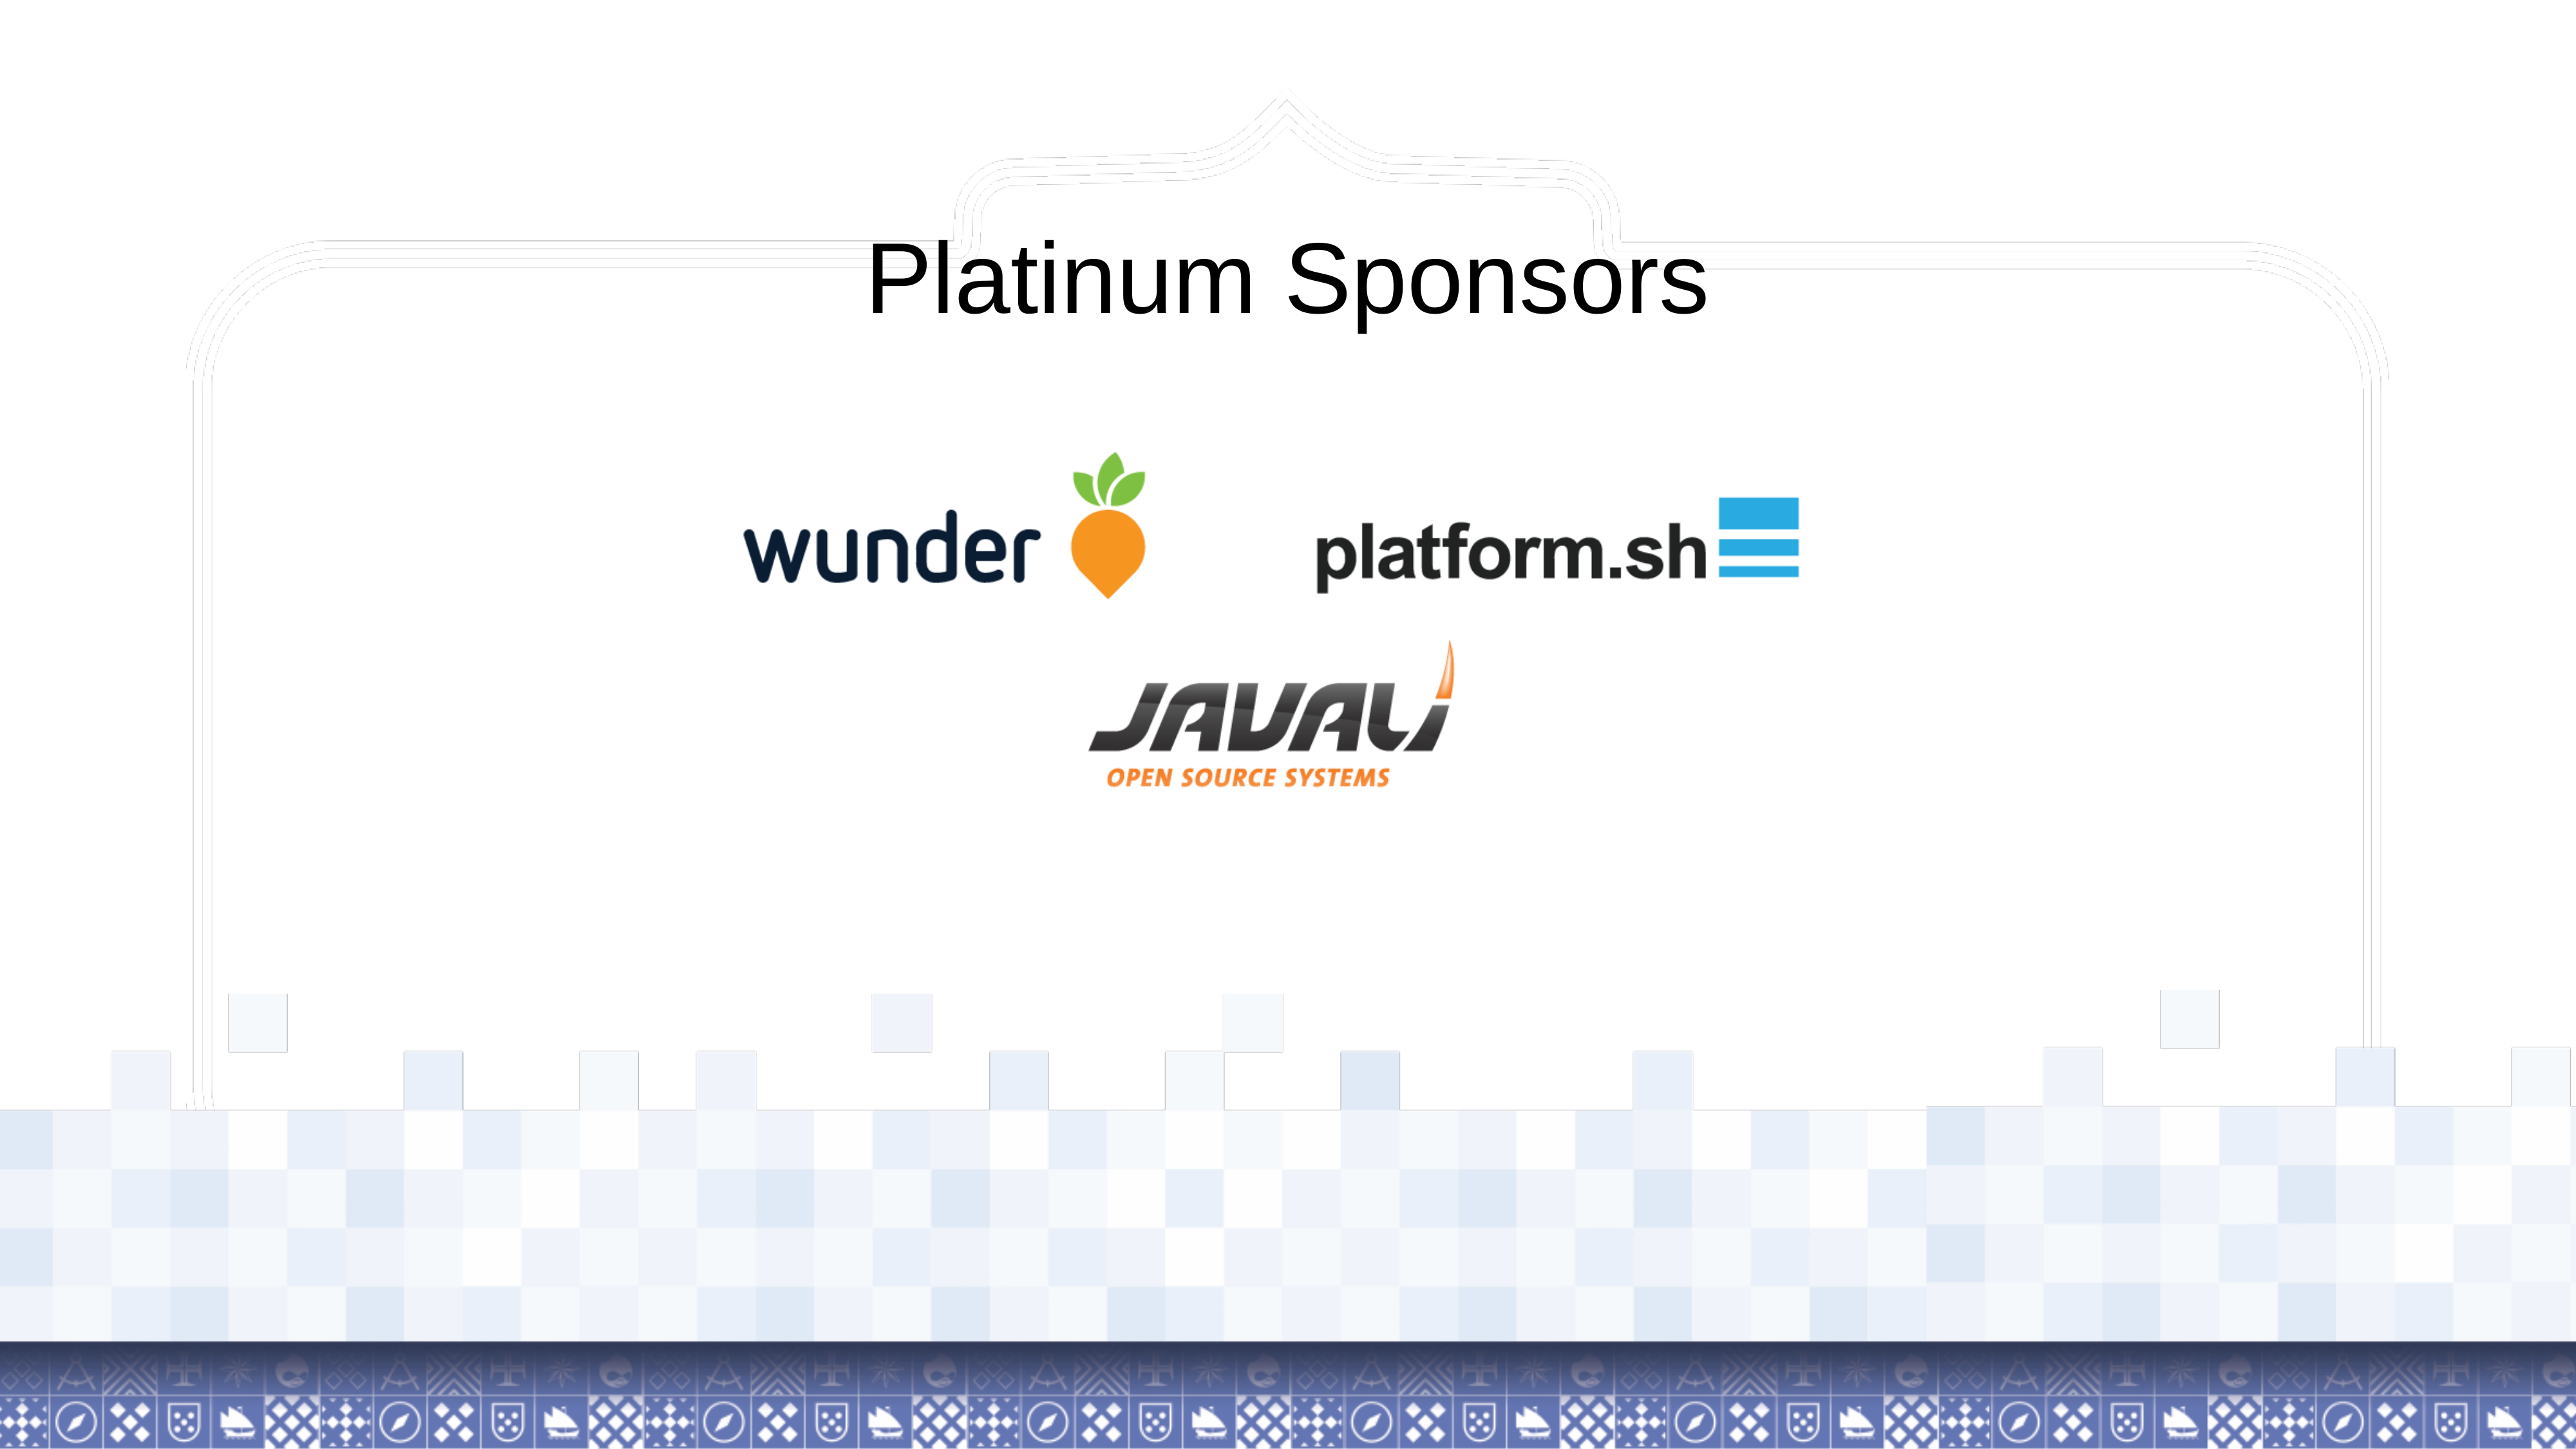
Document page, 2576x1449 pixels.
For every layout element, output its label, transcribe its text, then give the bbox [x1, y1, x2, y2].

picture [0, 88, 2576, 1449]
text_box Platinum Sponsors [421, 205, 2155, 393]
